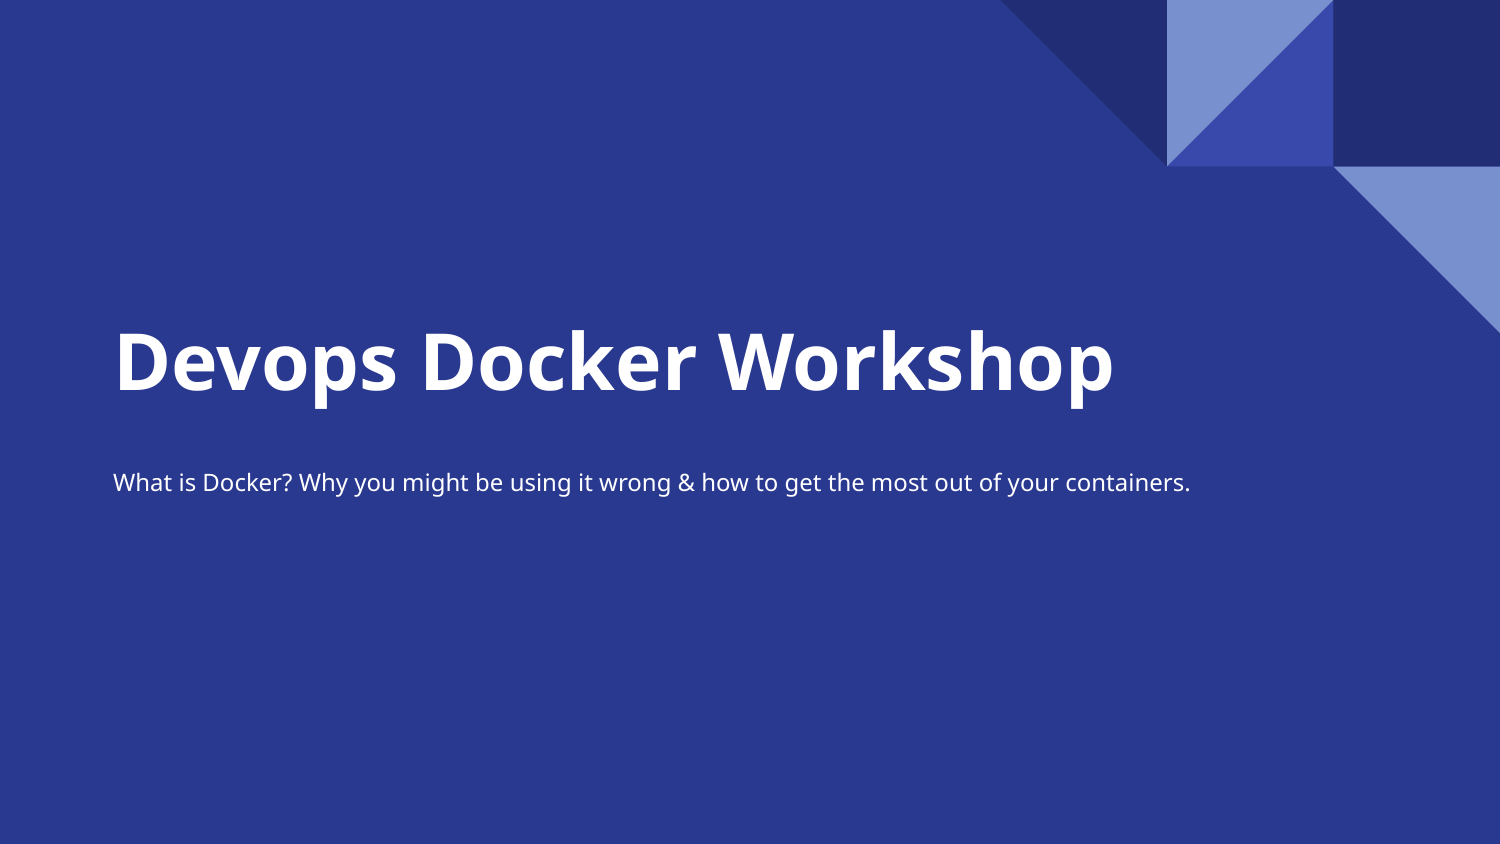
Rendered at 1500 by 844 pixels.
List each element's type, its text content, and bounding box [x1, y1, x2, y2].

subtitle What is Docker? Why you might be using it wrong & how to get the most out of your containers. [98, 445, 1447, 517]
title Devops Docker Workshop [98, 291, 1447, 429]
